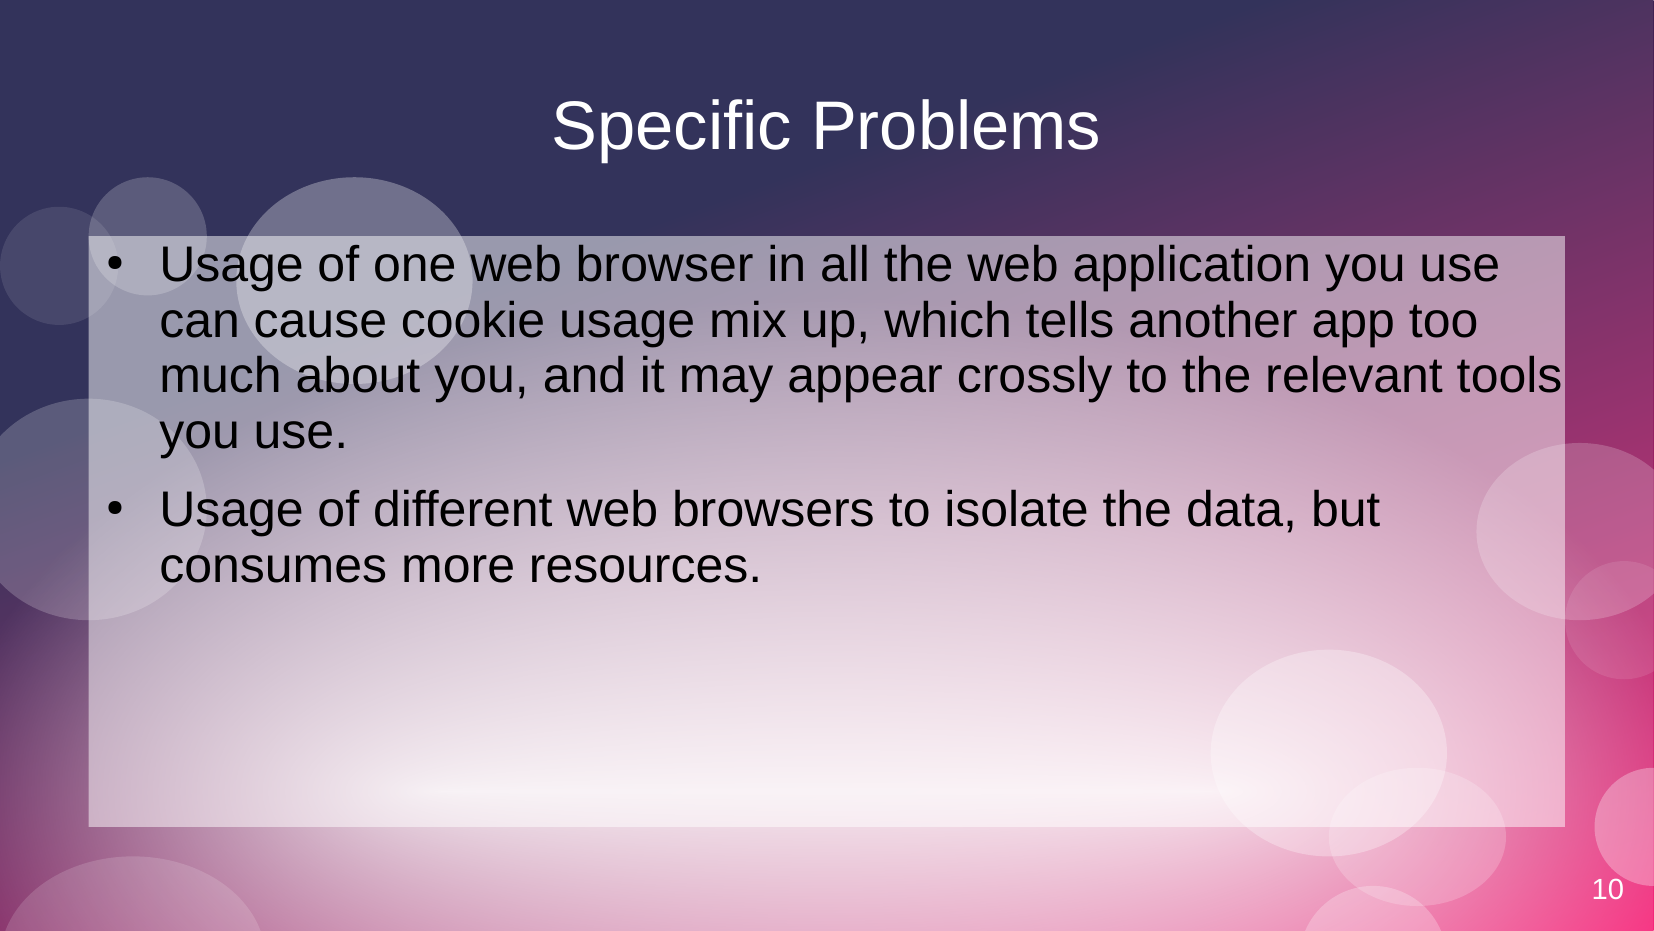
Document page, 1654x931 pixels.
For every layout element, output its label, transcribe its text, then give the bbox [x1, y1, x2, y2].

title Specific Problems [88, 44, 1565, 207]
list Usage of one web browser in all the web application you use can cause cookie usage mix up, which tells another app too much about you, and it may appear crossly to the relevant tools you use. Usage of different web browsers to isolate the data, but consumes more resources. [88, 236, 1565, 827]
